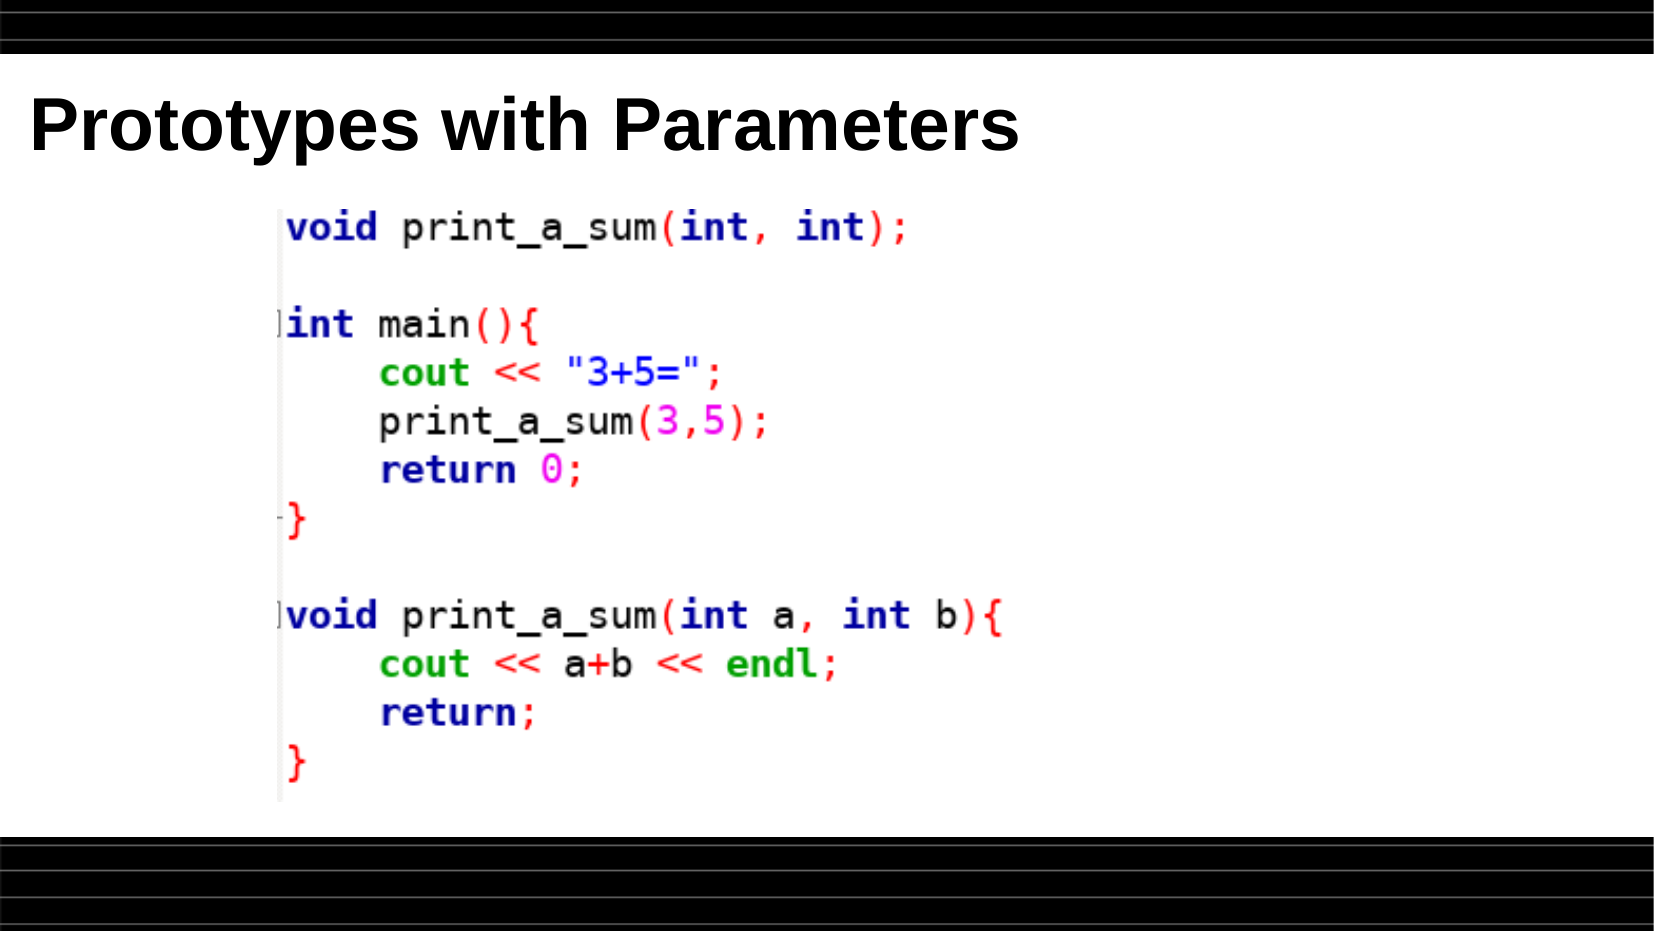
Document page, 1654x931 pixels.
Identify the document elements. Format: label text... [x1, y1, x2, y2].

picture [0, 0, 1654, 54]
text_box Prototypes with Parameters [15, 75, 1546, 174]
picture [0, 837, 1654, 931]
picture [277, 209, 1036, 802]
